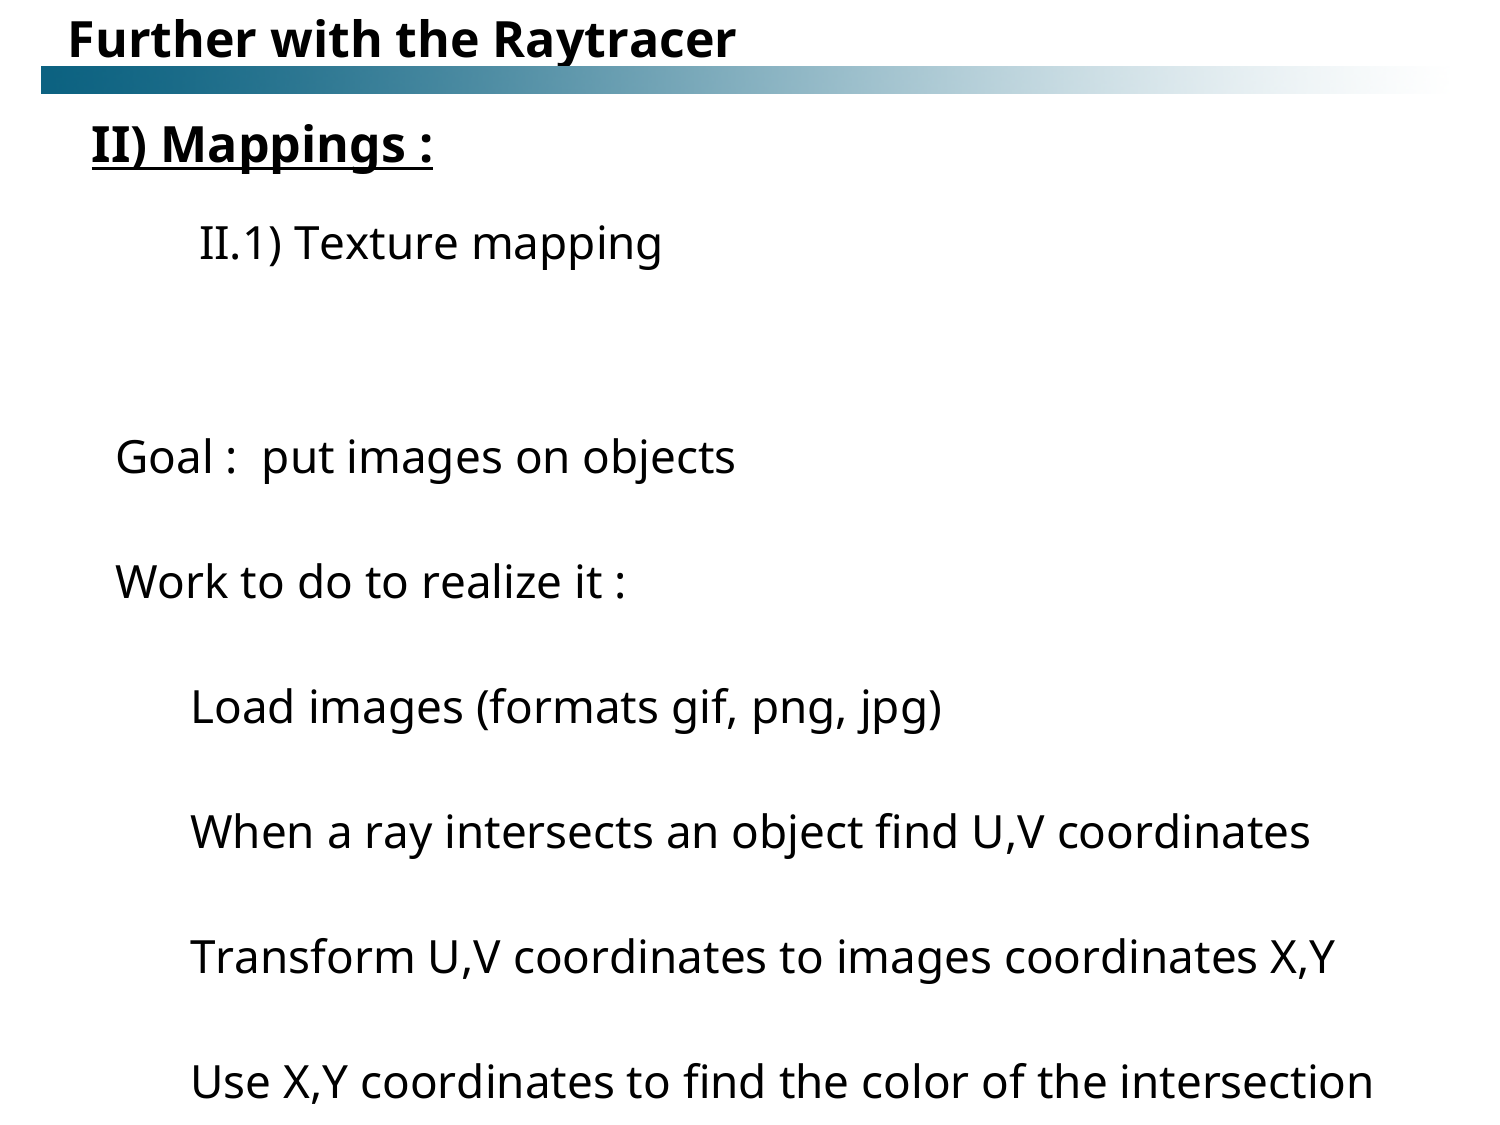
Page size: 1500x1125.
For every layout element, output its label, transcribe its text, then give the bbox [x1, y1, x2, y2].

text_box Goal : put images on objects Work to do to realize it : Load images (formats gif, png, jpg) When a ray intersects an object find U,V coordinates Transform U,V coordinates to images coordinates X,Y Use X,Y coordinates to find the color of the intersection point Modify the material of the object according to the color found [88, 354, 1477, 1033]
text_box II.1) Texture mapping [184, 202, 789, 281]
text_box II) Mappings : [76, 101, 644, 186]
title Further with the Raytracer [53, 1, 859, 66]
picture [41, 66, 1471, 94]
